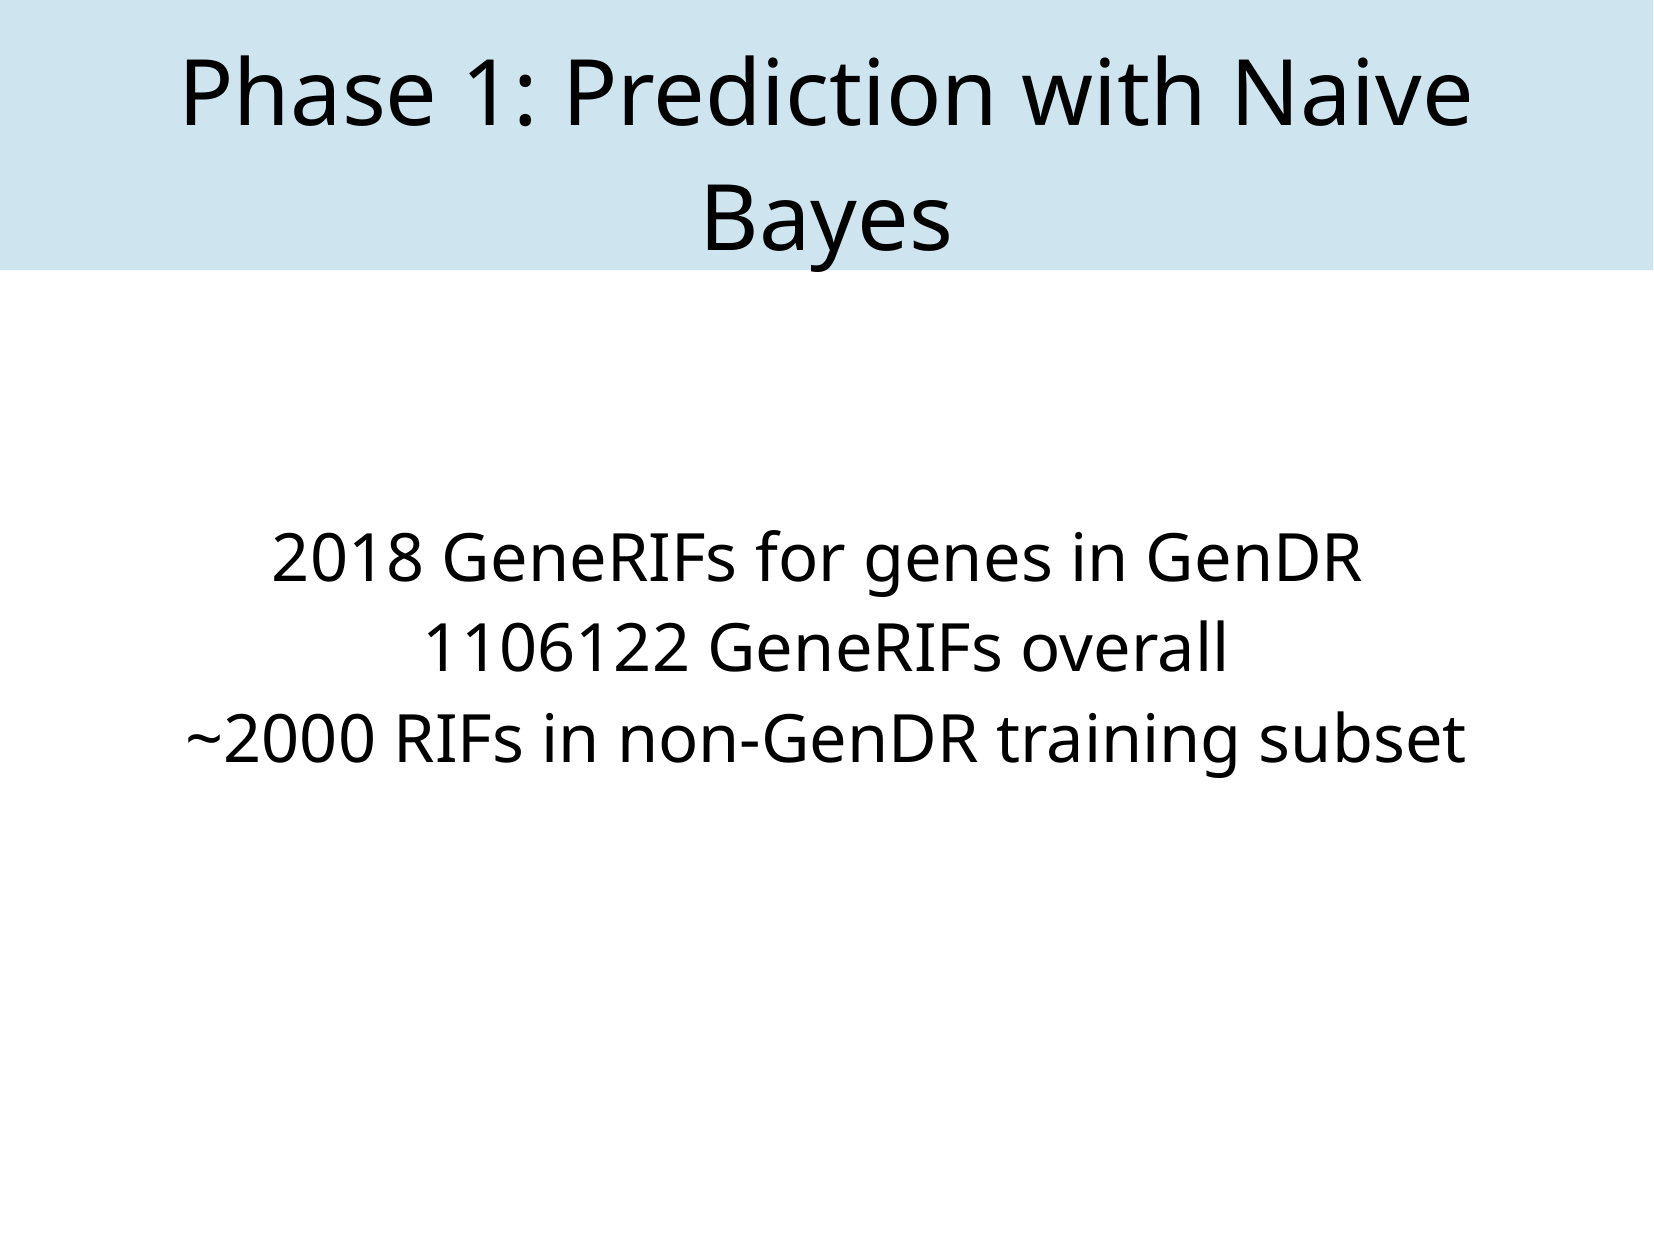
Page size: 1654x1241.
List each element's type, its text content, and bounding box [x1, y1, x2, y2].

subtitle 2018 GeneRIFs for genes in GenDR 1106122 GeneRIFs overall ~2000 RIFs in non-GenDR training subset [82, 213, 1571, 1170]
title Phase 1: Prediction with Naive Bayes [82, 49, 1571, 213]
text_box [0, 0, 1654, 271]
